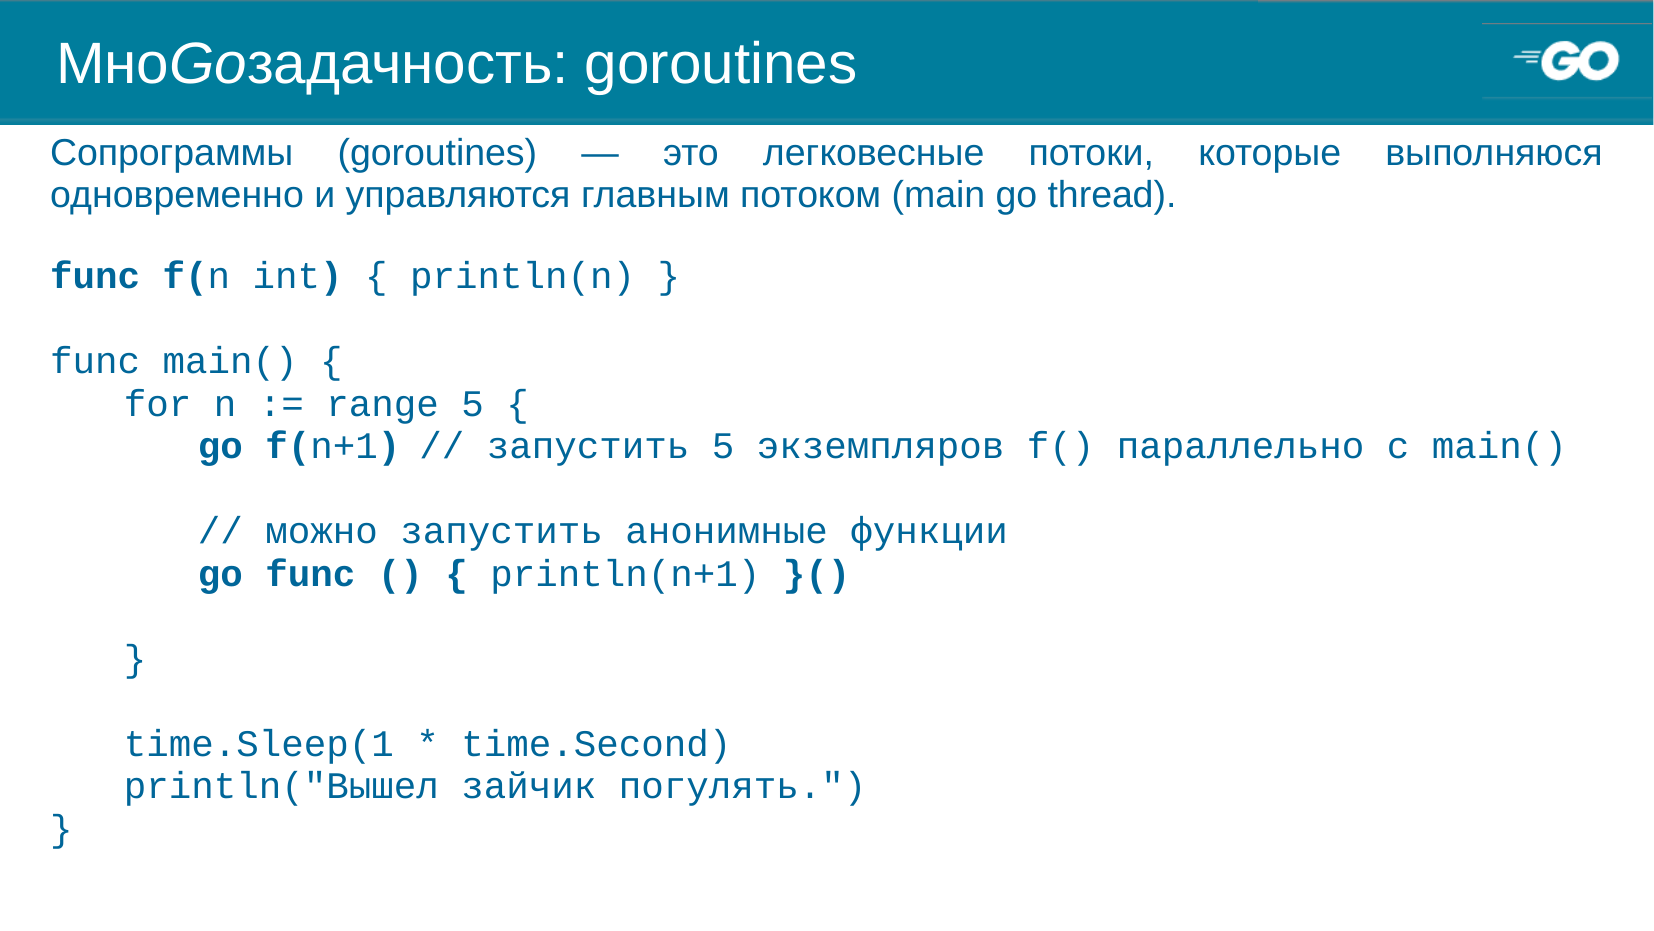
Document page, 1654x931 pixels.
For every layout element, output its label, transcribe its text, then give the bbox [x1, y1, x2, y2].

text_box МноGoзадачность: goroutines [41, 23, 1495, 104]
text_box Сопрограммы (goroutines) — это легковесные потоки, которые выполняюся одновременно и управляются главным потоком (main go thread). func f(n int) { println(n) } func main() { for n := range 5 { go f(n+1) // запустить 5 экземпляров f() параллельно c main() // можно запустить анонимные функции go func () { println(n+1) }() } time.Sleep(1 * time.Second) println("Вышел зайчик погулять.") } [35, 124, 1619, 898]
picture [1542, 41, 1619, 81]
